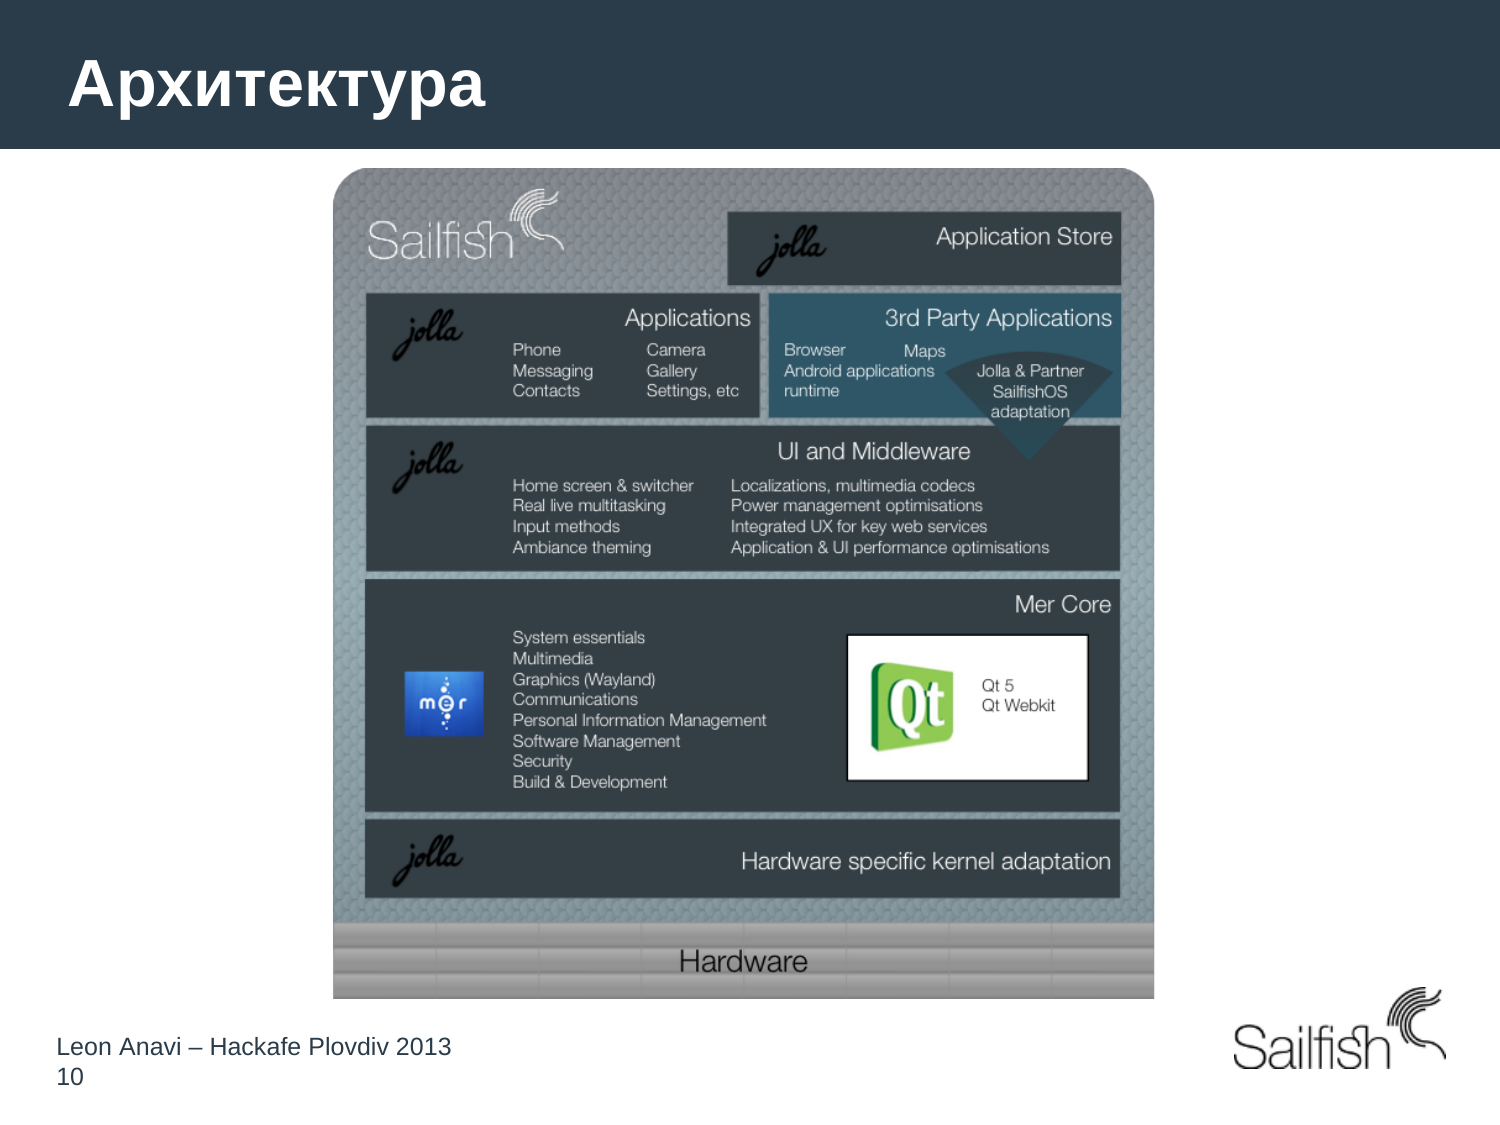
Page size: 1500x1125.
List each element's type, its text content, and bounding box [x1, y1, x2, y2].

text_box Архитектура [53, 32, 1466, 173]
picture [1234, 987, 1446, 1069]
picture [312, 168, 1188, 999]
